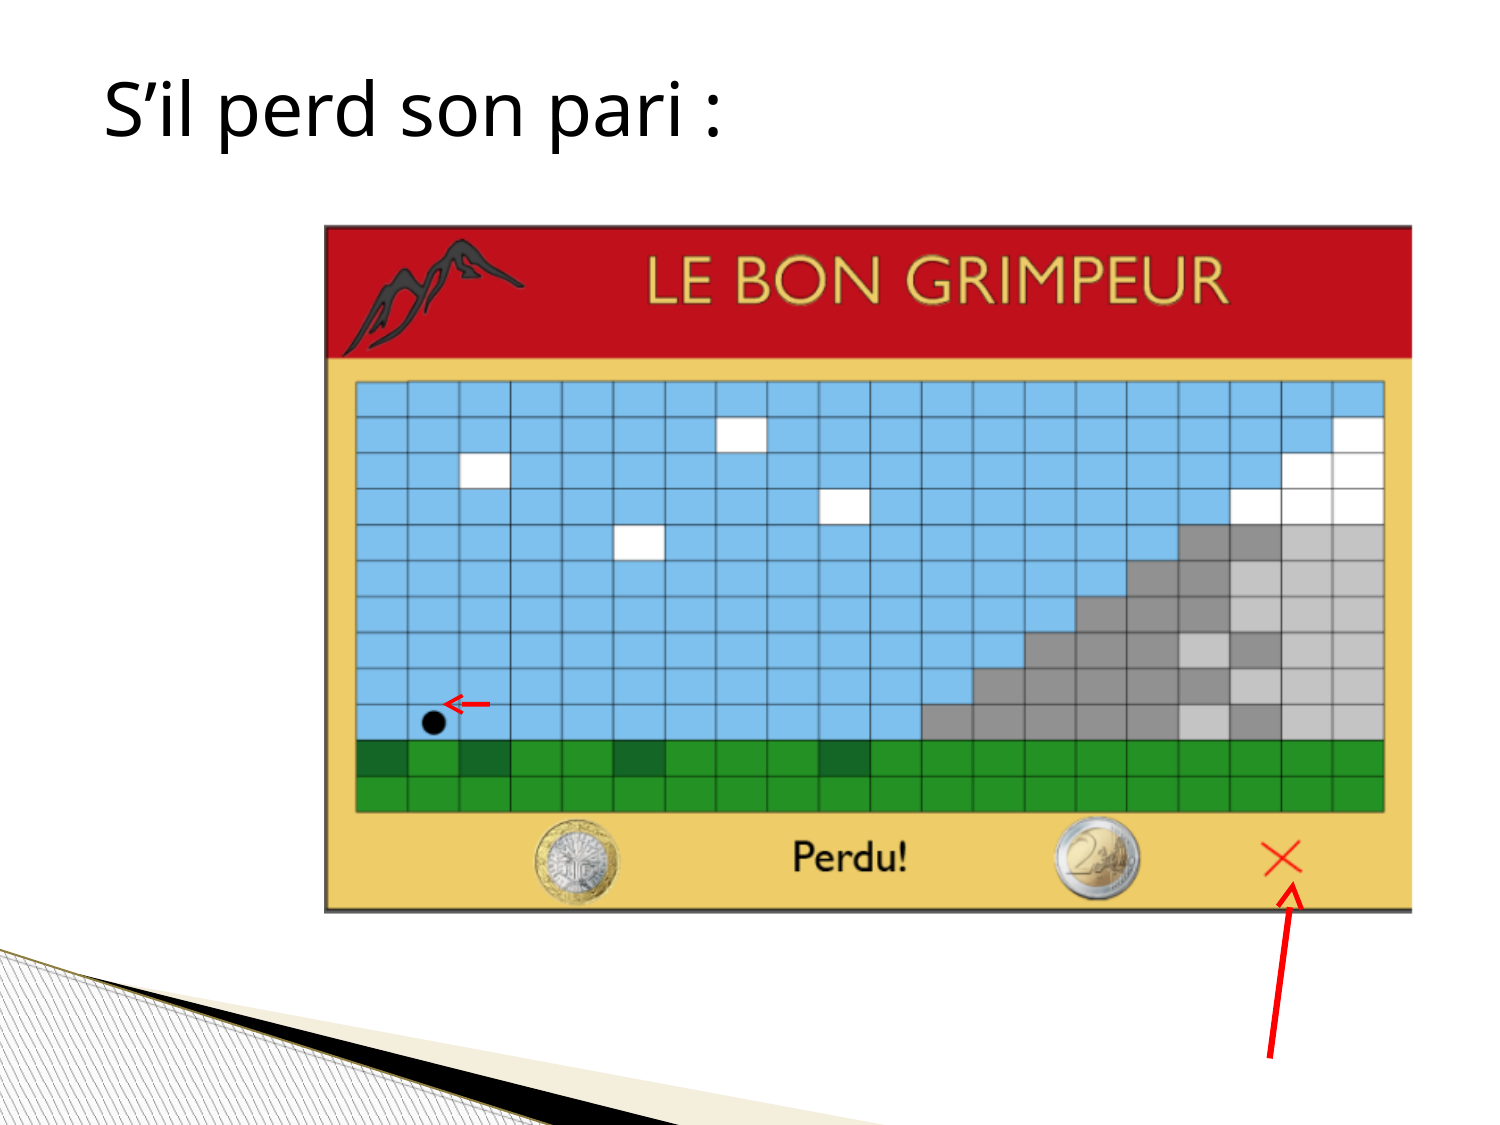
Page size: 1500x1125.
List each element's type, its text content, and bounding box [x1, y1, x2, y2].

picture [0, 952, 543, 1125]
picture [324, 219, 1417, 917]
text_box S’il perd son pari : [88, 54, 1247, 160]
